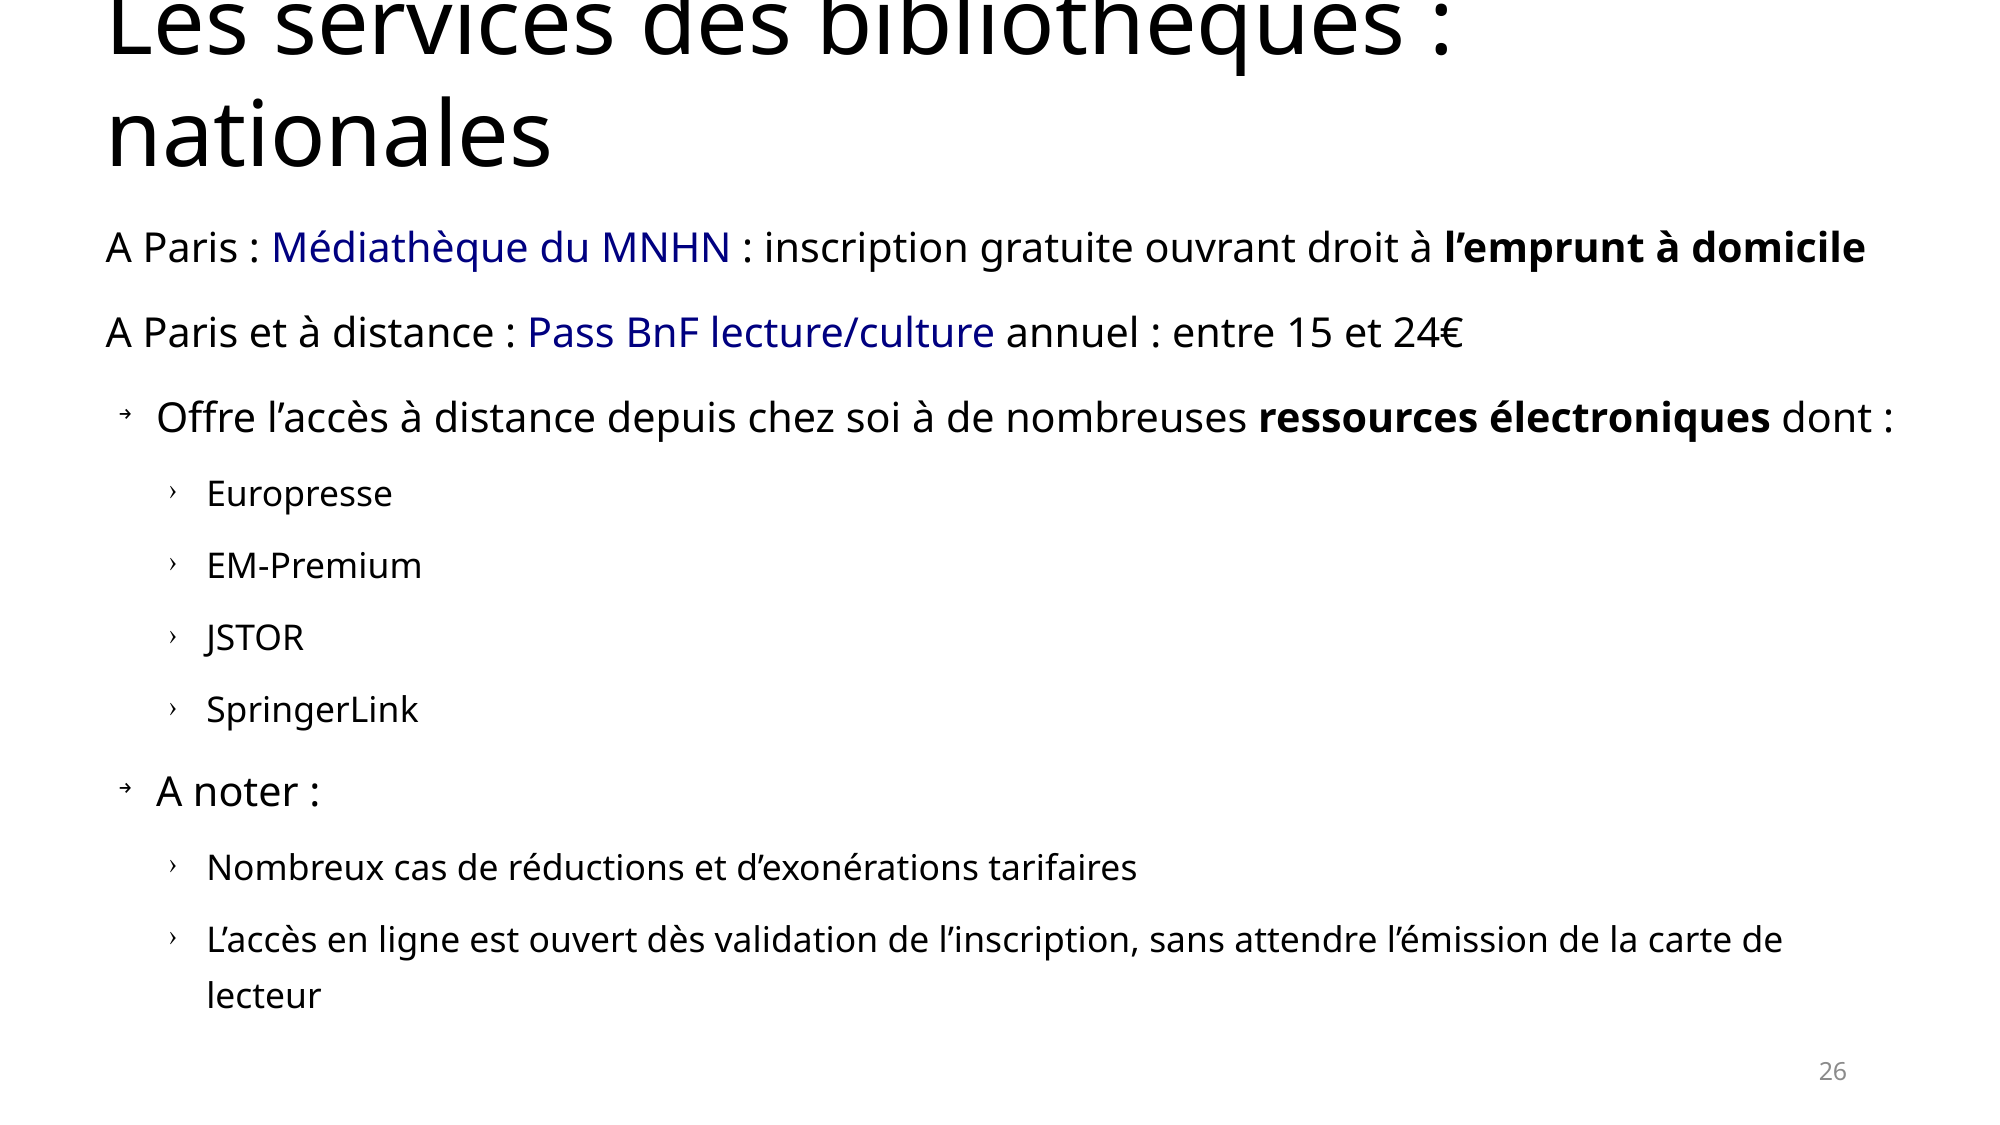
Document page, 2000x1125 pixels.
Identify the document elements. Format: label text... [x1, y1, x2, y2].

list A Paris : Médiathèque du MNHN : inscription gratuite ouvrant droit à l’emprunt à domicile A Paris et à distance : Pass BnF lecture/culture annuel : entre 15 et 24€ Offre l’accès à distance depuis chez soi à de nombreuses ressources électroniques dont : Europresse EM-Premium JSTOR SpringerLink A noter : Nombreux cas de réductions et d’exonérations tarifaires L’accès en ligne est ouvert dès validation de l’inscription, sans attendre l’émission de la carte de lecteur [105, 209, 1896, 1120]
title Les services des bibliothèques : nationales [105, 0, 1831, 209]
